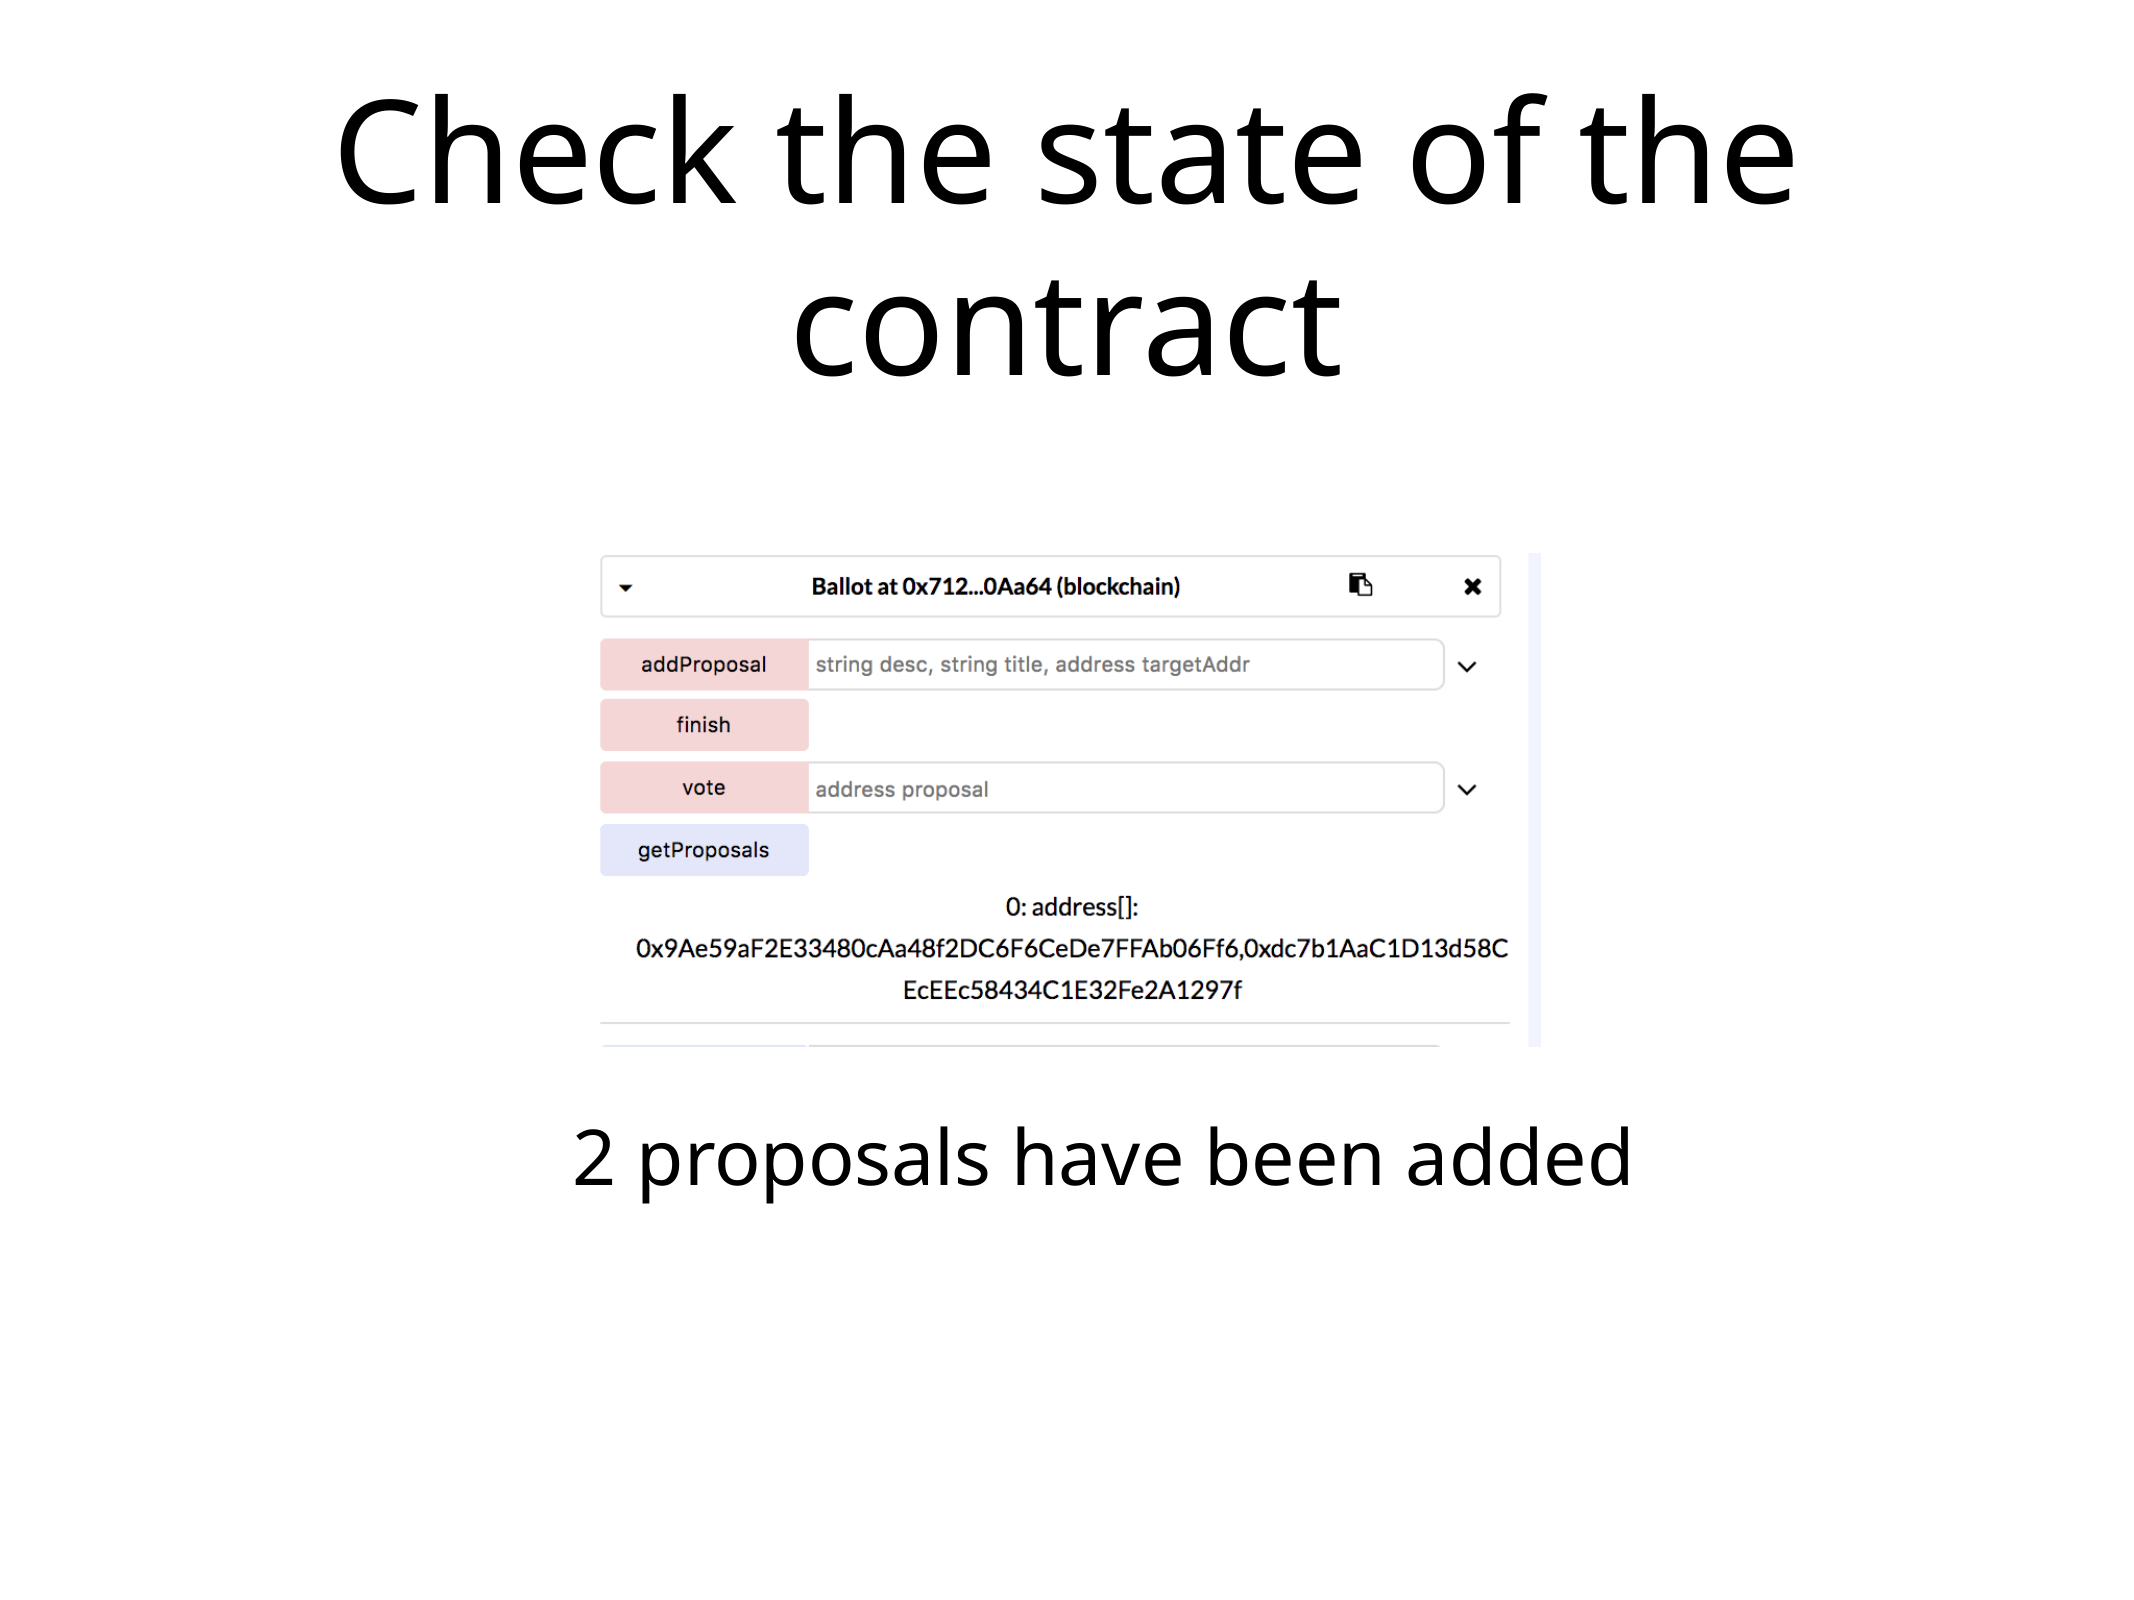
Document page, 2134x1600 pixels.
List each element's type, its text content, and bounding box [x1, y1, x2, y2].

title Check the state of the contract [69, 52, 2064, 594]
picture [592, 553, 1541, 1047]
text_box 2 proposals have been added [150, 1099, 2059, 1600]
